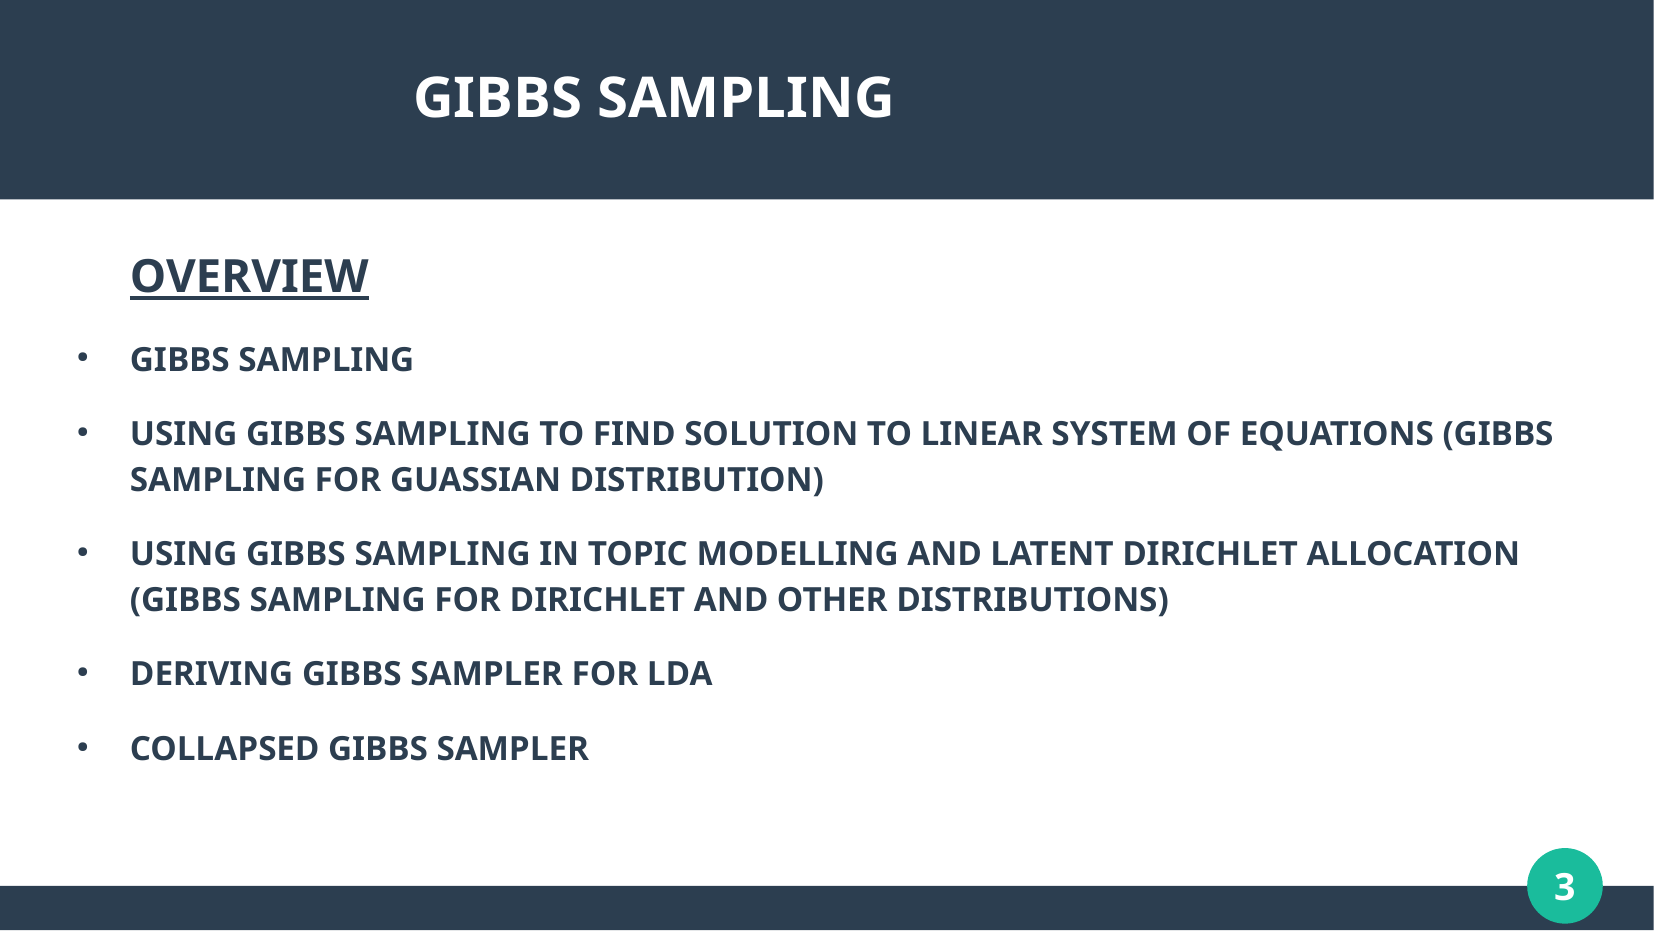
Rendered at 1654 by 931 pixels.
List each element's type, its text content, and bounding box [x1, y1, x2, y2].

list OVERVIEW GIBBS SAMPLING USING GIBBS SAMPLING TO FIND SOLUTION TO LINEAR SYSTEM OF EQUATIONS (GIBBS SAMPLING FOR GUASSIAN DISTRIBUTION) USING GIBBS SAMPLING IN TOPIC MODELLING AND LATENT DIRICHLET ALLOCATION (GIBBS SAMPLING FOR DIRICHLET AND OTHER DISTRIBUTIONS) DERIVING GIBBS SAMPLER FOR LDA COLLAPSED GIBBS SAMPLER [59, 243, 1595, 864]
title GIBBS SAMPLING [59, 37, 1595, 156]
